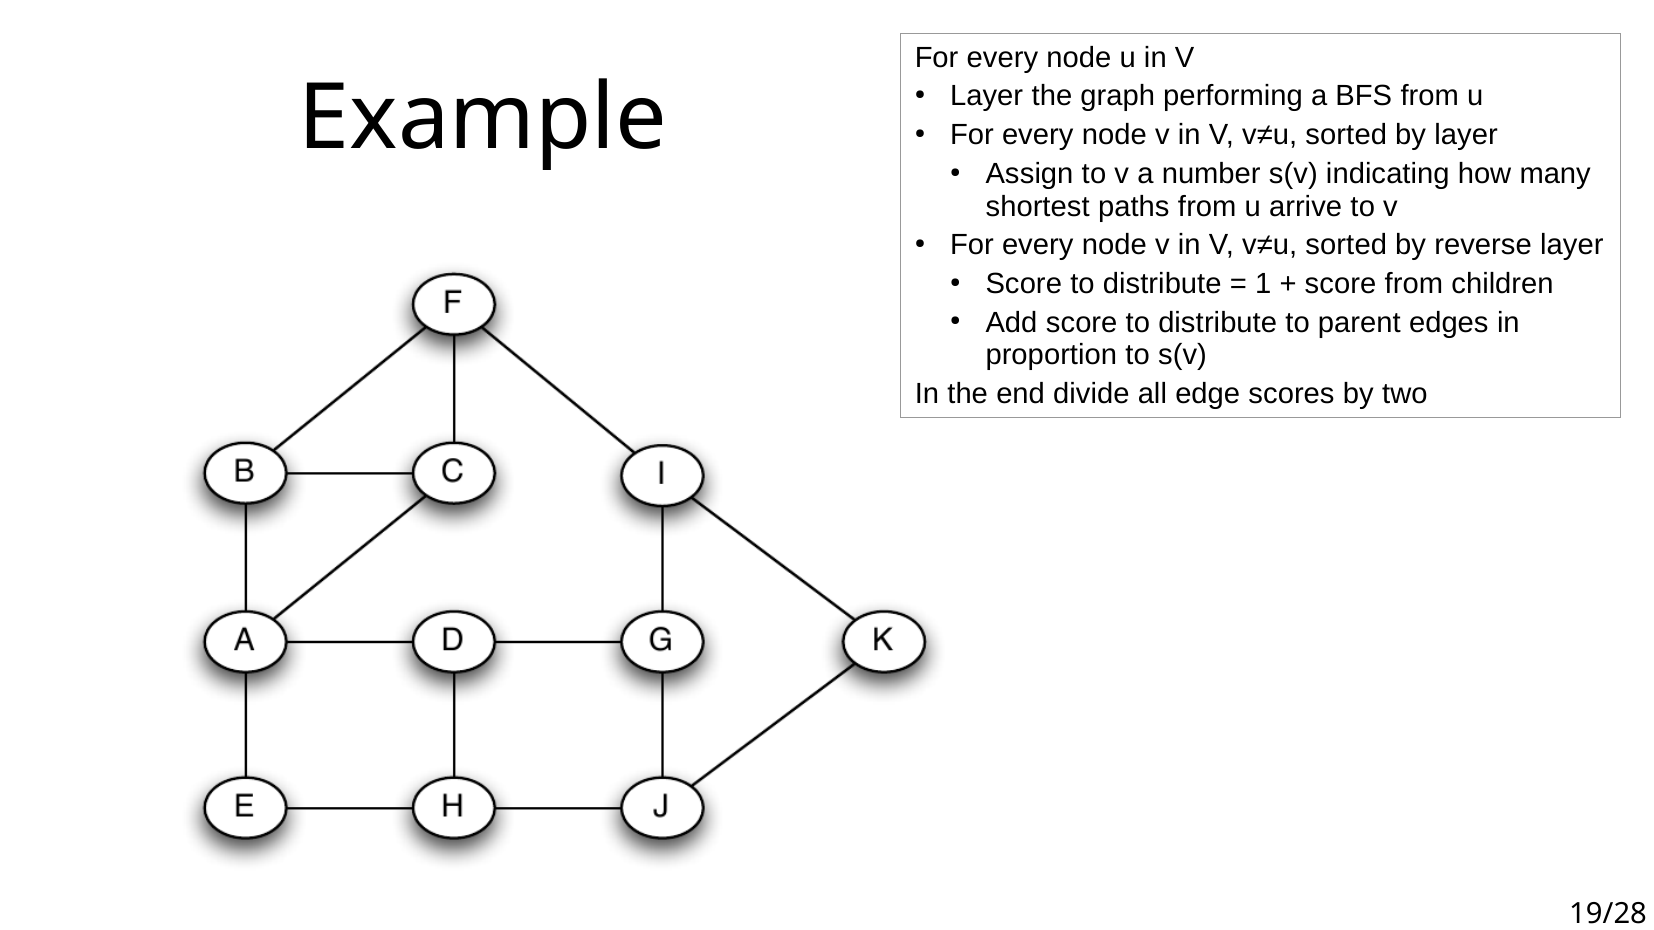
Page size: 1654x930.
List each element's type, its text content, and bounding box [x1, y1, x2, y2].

picture [150, 224, 954, 888]
text_box For every node u in V Layer the graph performing a BFS from u For every node v in V, v≠u, sorted by layer Assign to v a number s(v) indicating how many shortest paths from u arrive to v For every node v in V, v≠u, sorted by reverse layer Score to distribute = 1 + score from children Add score to distribute to parent edges in proportion to s(v) In the end divide all edge scores by two [900, 33, 1621, 418]
title Example [29, 1, 937, 225]
